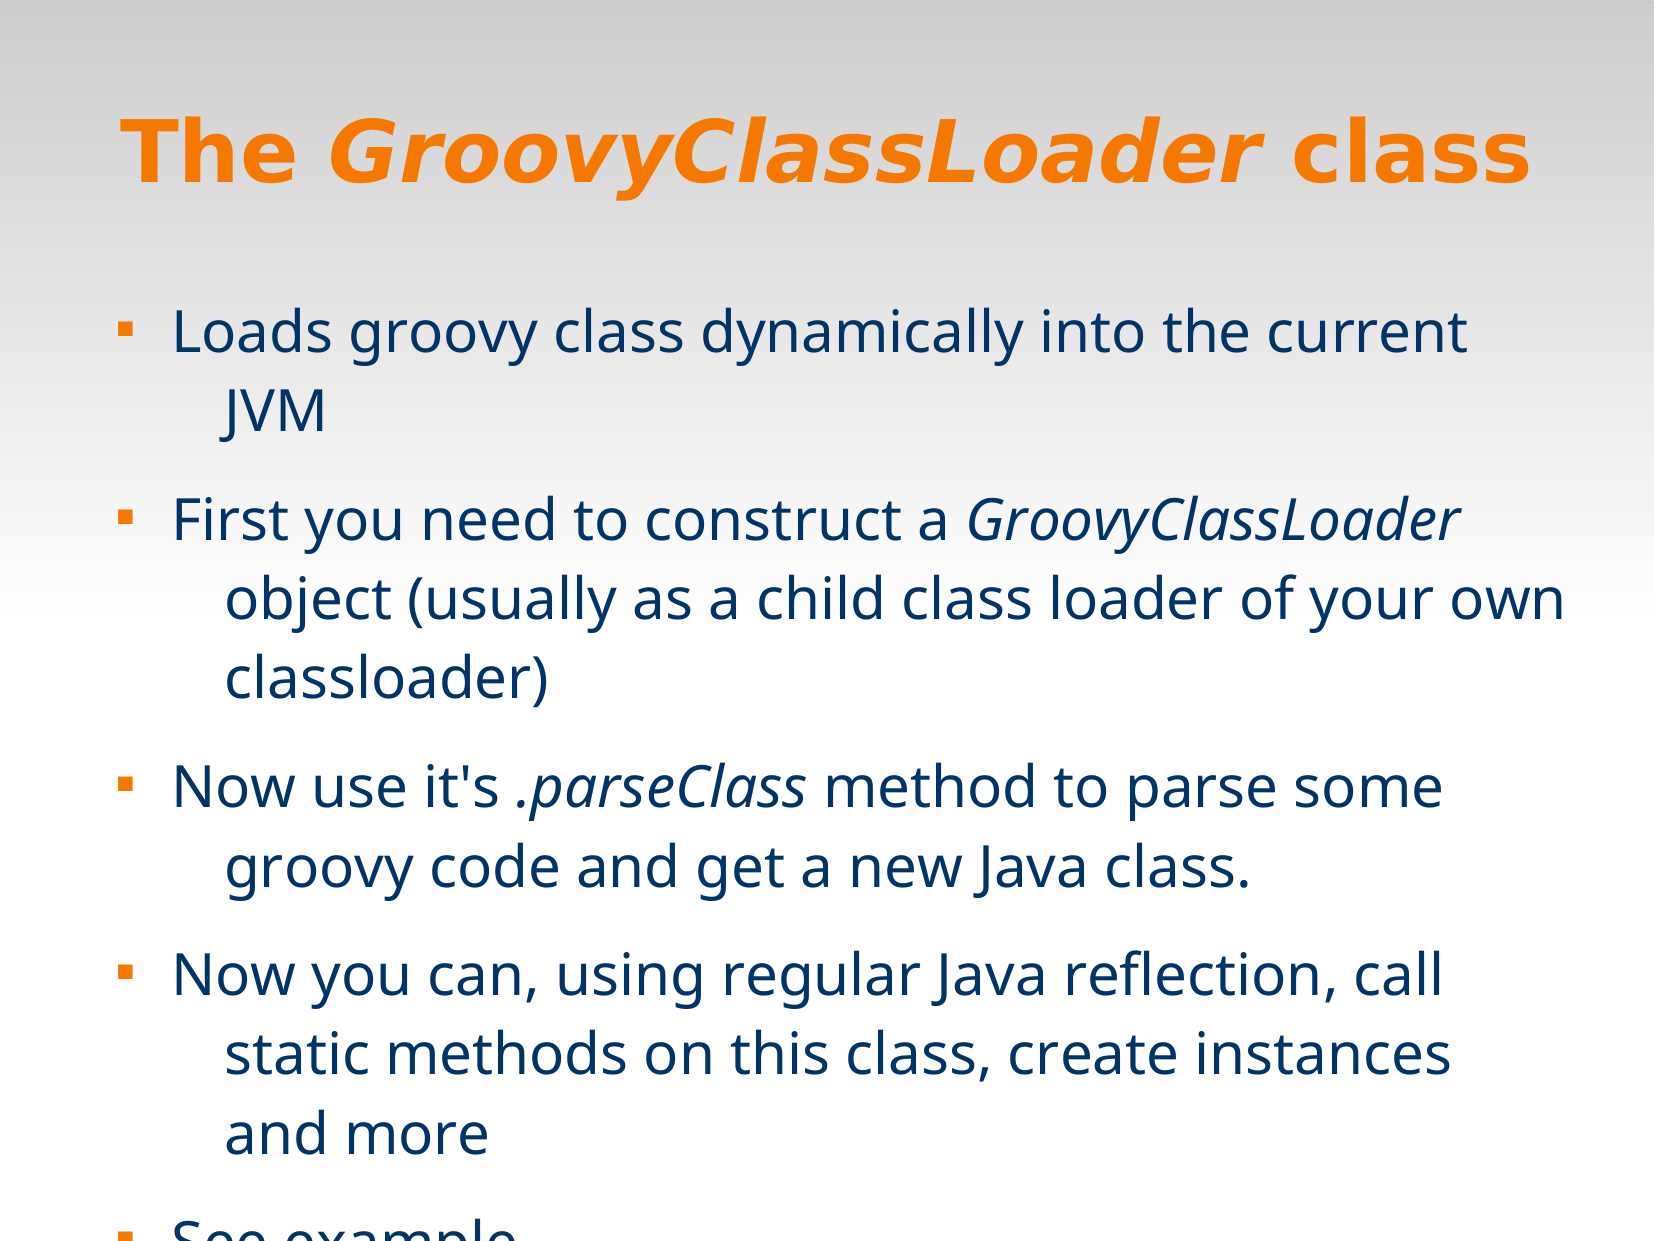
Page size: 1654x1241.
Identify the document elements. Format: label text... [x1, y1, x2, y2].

title The GroovyClassLoader class [82, 49, 1571, 257]
list Loads groovy class dynamically into the current JVM First you need to construct a GroovyClassLoader object (usually as a child class loader of your own classloader) Now use it's .parseClass method to parse some groovy code and get a new Java class. Now you can, using regular Java reflection, call static methods on this class, create instances and more See example... [82, 290, 1571, 1154]
